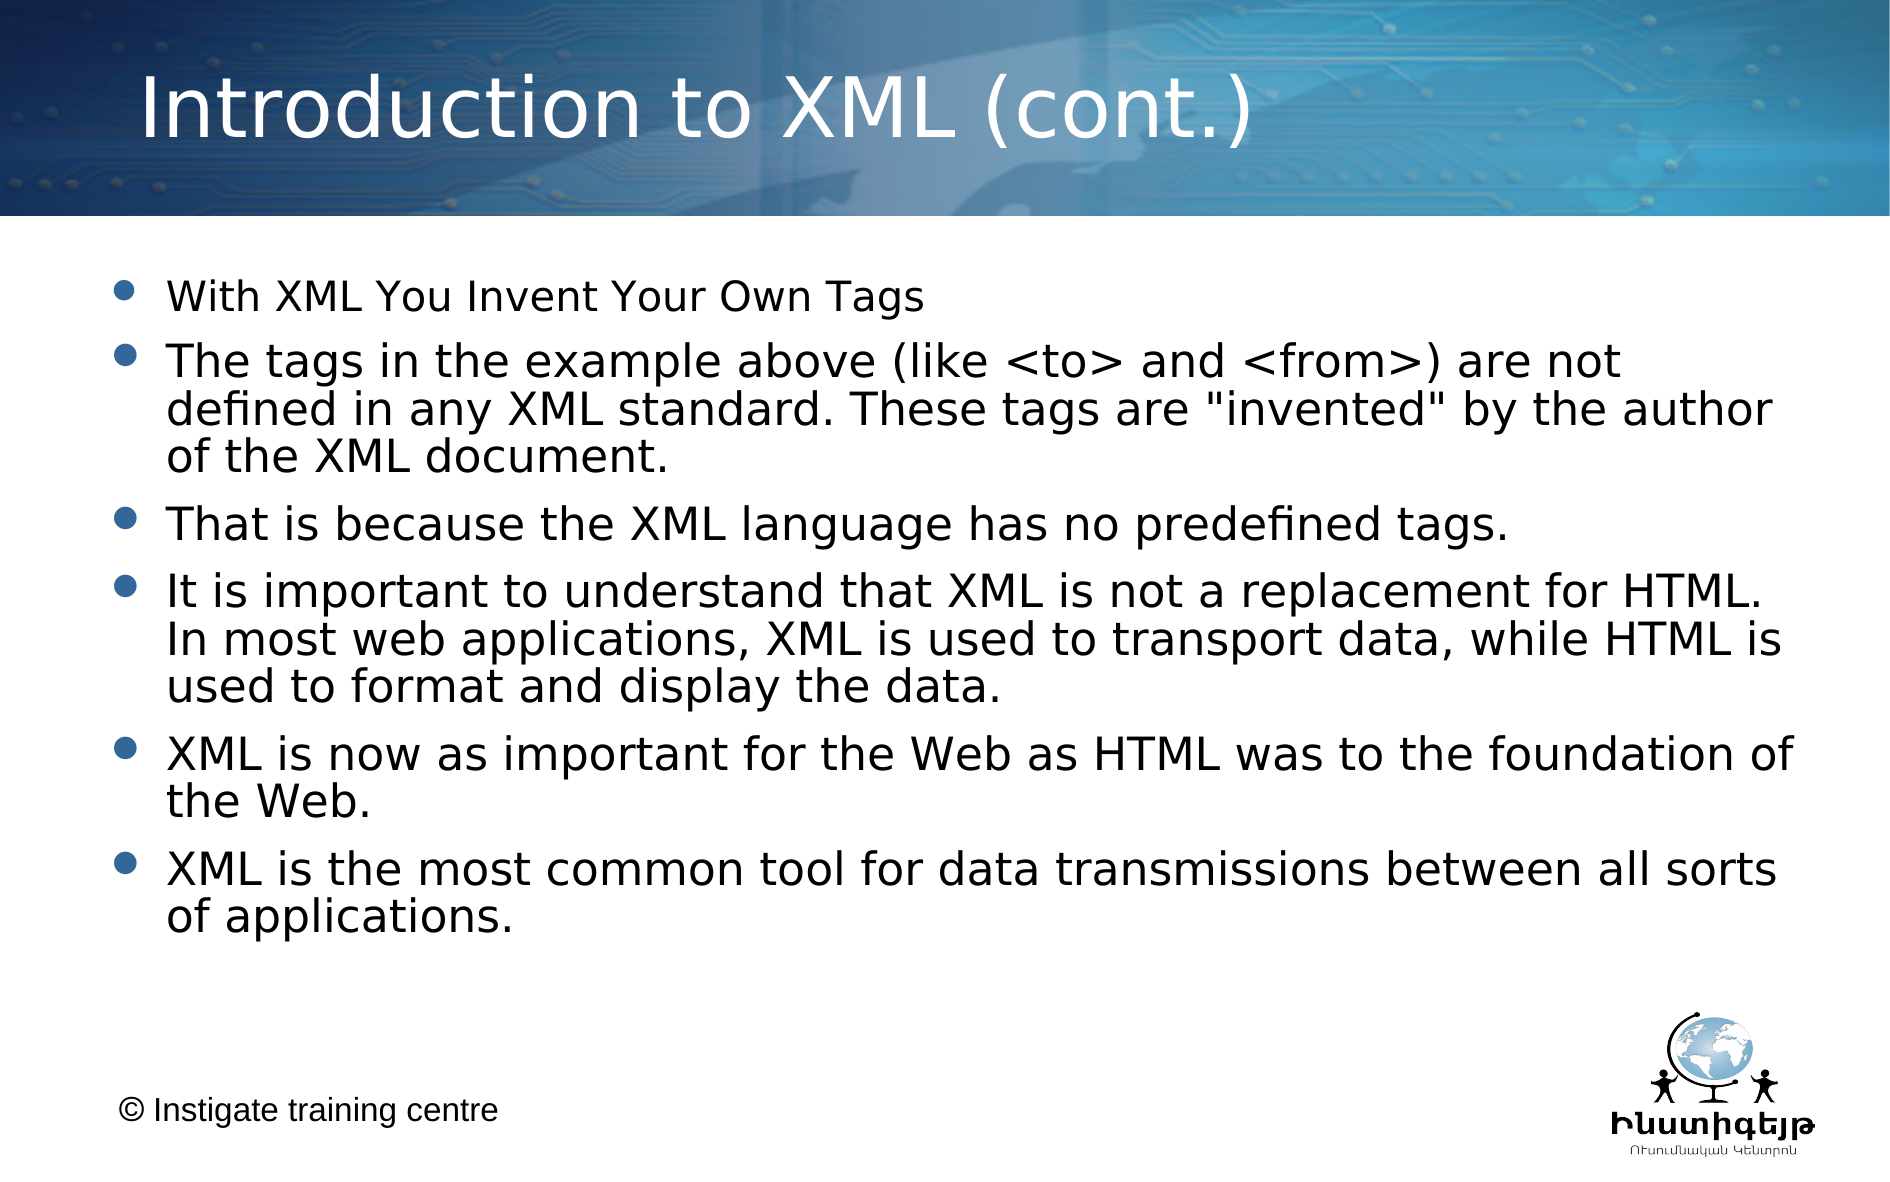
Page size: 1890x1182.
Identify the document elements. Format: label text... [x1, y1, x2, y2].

list With XML You Invent Your Own Tags The tags in the example above (like <to> and <from>) are not defined in any XML standard. These tags are "invented" by the author of the XML document. That is because the XML language has no predefined tags. It is important to understand that XML is not a replacement for HTML. In most web applications, XML is used to transport data, while HTML is used to format and display the data. XML is now as important for the Web as HTML was to the foundation of the Web. XML is the most common tool for data transmissions between all sorts of applications. [110, 276, 1801, 300]
picture [1612, 1012, 1815, 1157]
picture [0, 0, 1890, 216]
